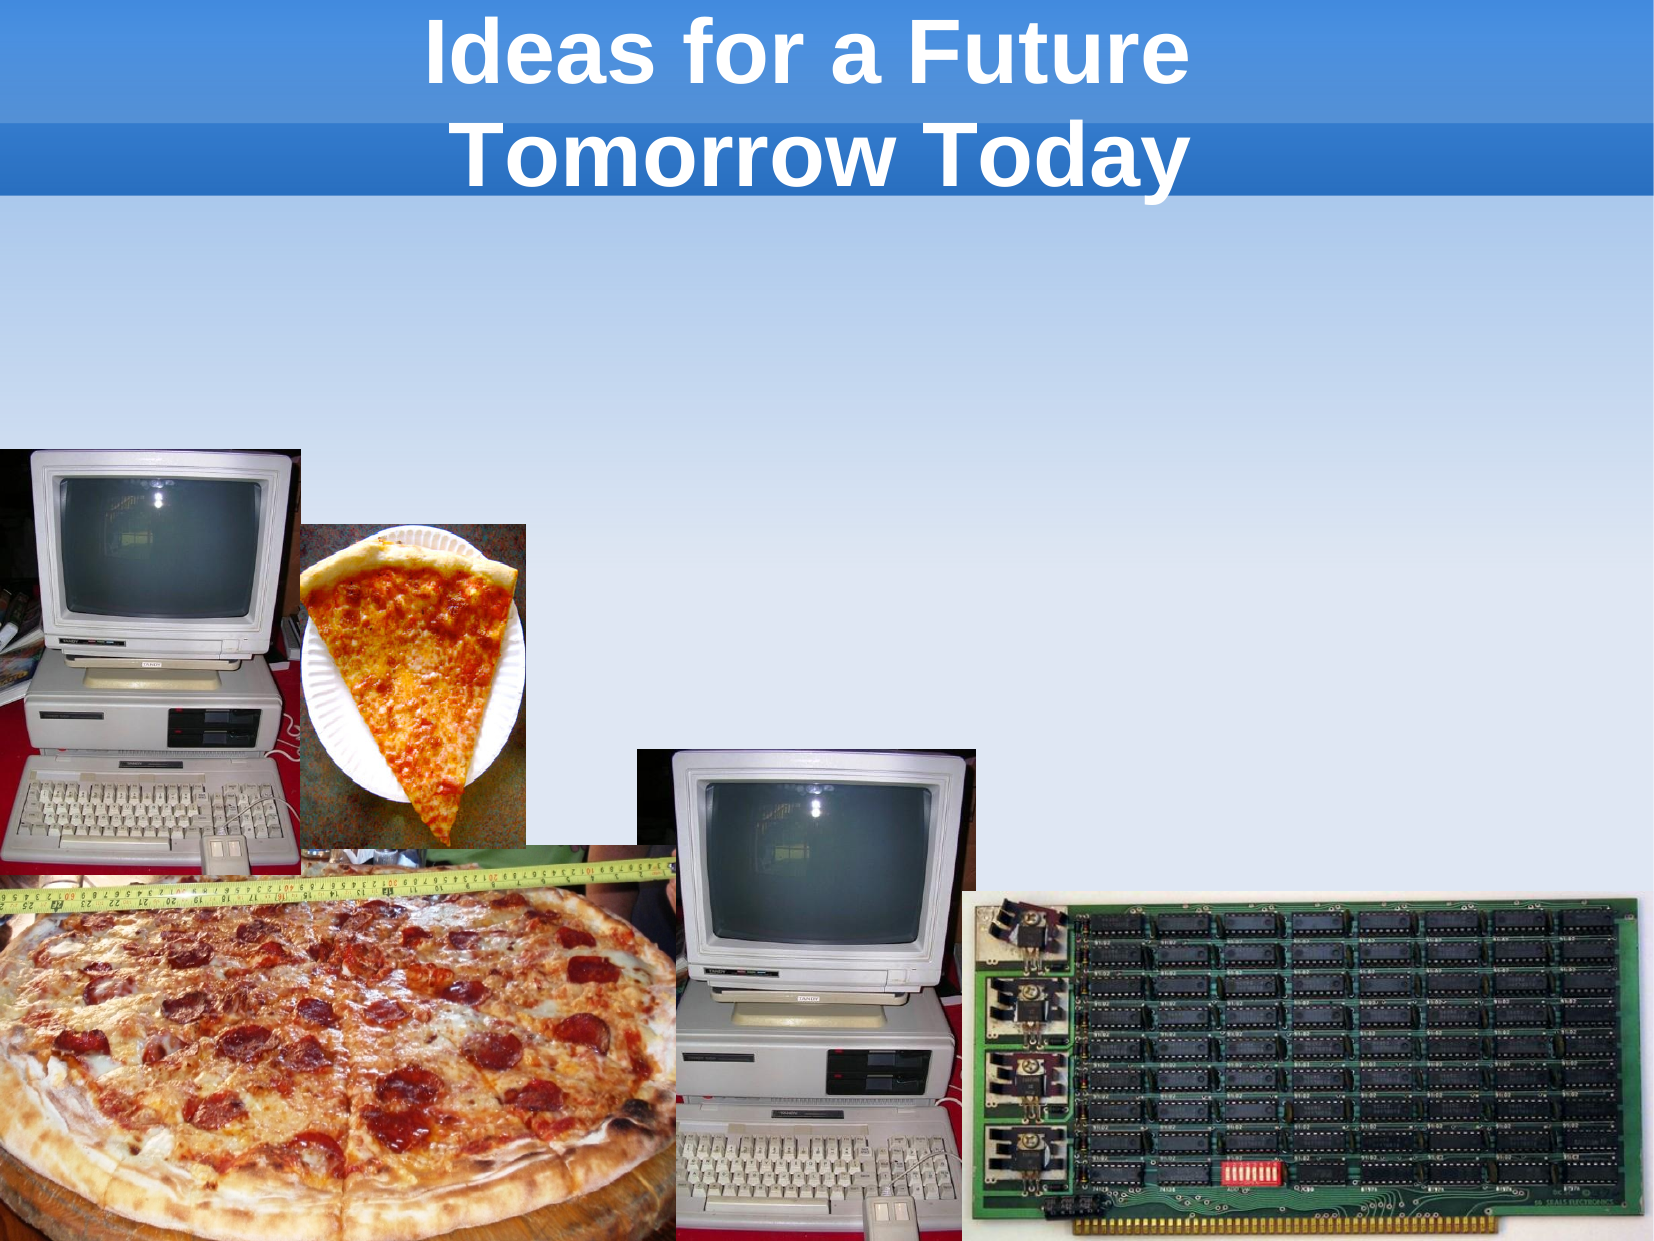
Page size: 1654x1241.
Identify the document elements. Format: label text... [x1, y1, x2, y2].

title Ideas for a Future Tomorrow Today [76, 1, 1565, 207]
picture [0, 0, 1654, 1241]
